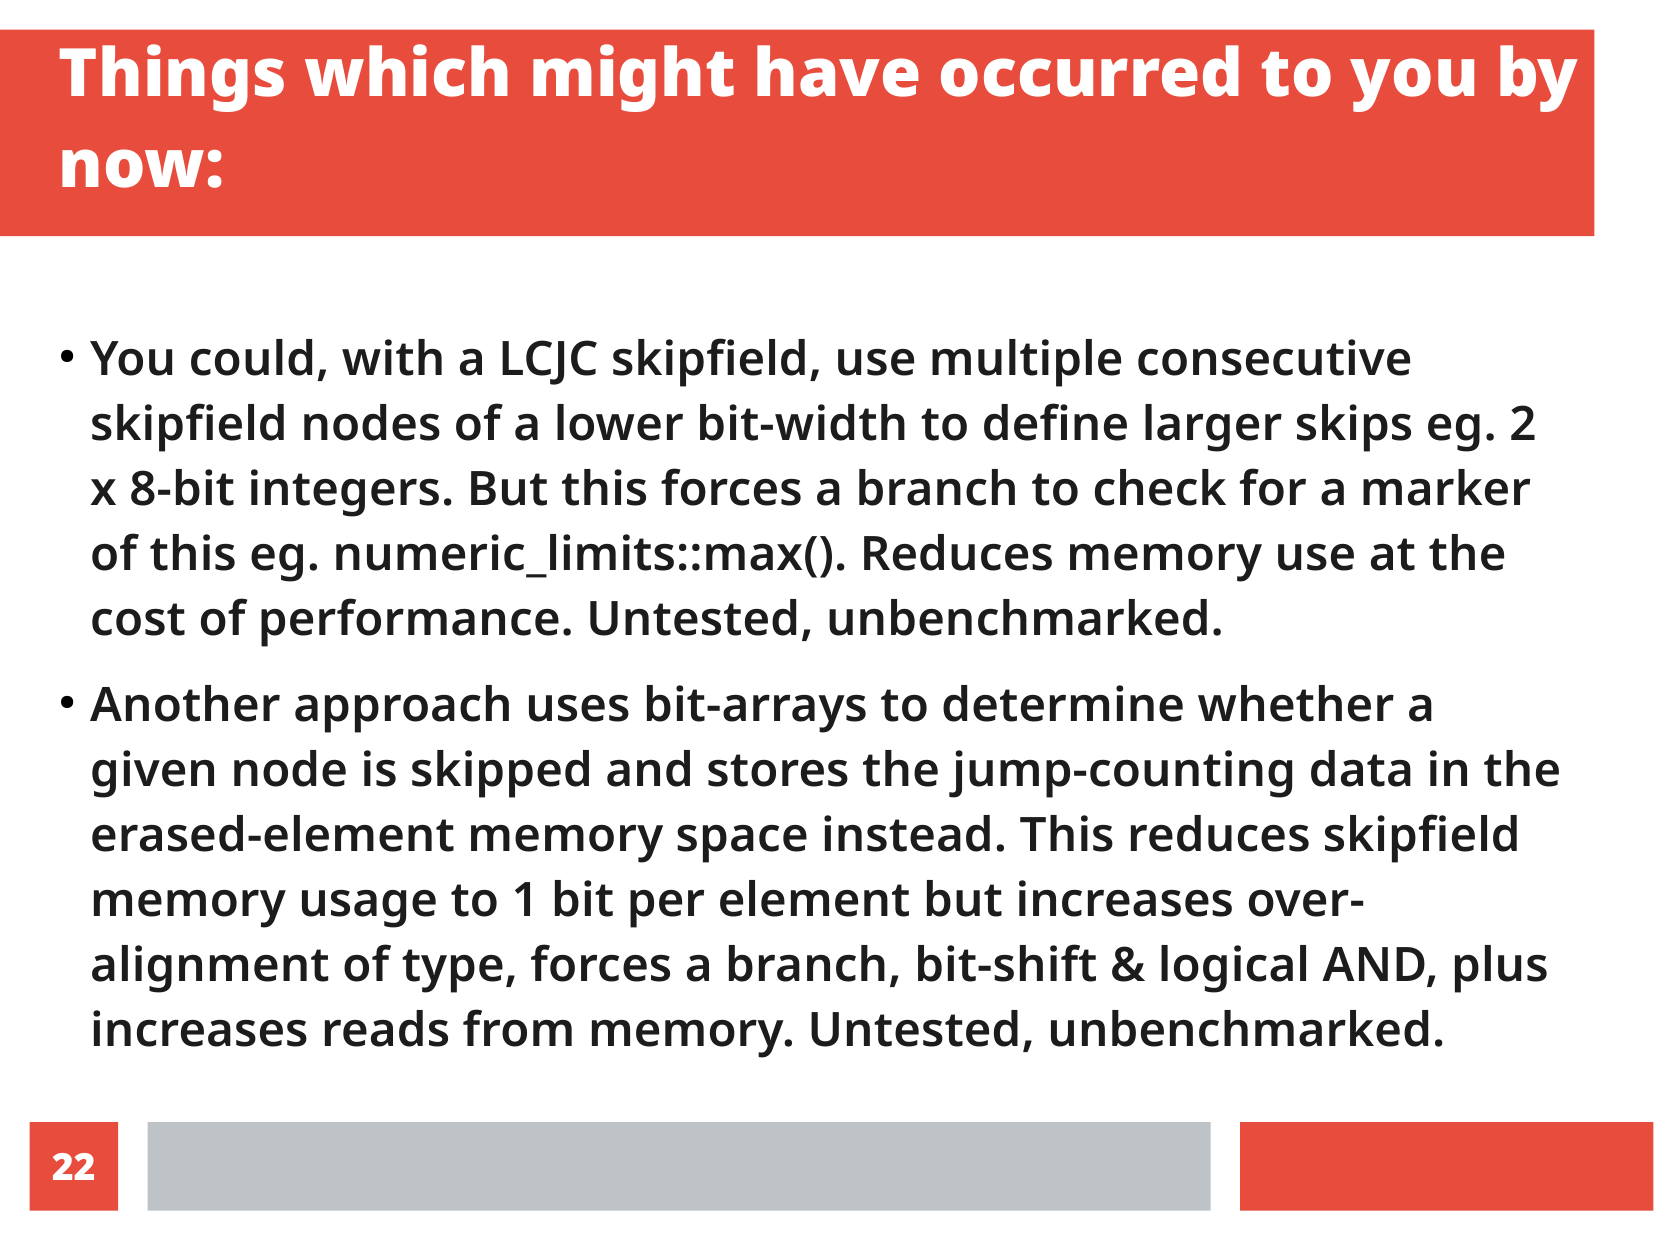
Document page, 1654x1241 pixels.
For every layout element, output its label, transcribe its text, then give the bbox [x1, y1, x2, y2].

list You could, with a LCJC skipfield, use multiple consecutive skipfield nodes of a lower bit-width to define larger skips eg. 2 x 8-bit integers. But this forces a branch to check for a marker of this eg. numeric_limits::max(). Reduces memory use at the cost of performance. Untested, unbenchmarked. Another approach uses bit-arrays to determine whether a given node is skipped and stores the jump-counting data in the erased-element memory space instead. This reduces skipfield memory usage to 1 bit per element but increases over-alignment of type, forces a branch, bit-shift & logical AND, plus increases reads from memory. Untested, unbenchmarked. [59, 324, 1565, 1111]
title Things which might have occurred to you by now: [59, 59, 1595, 207]
